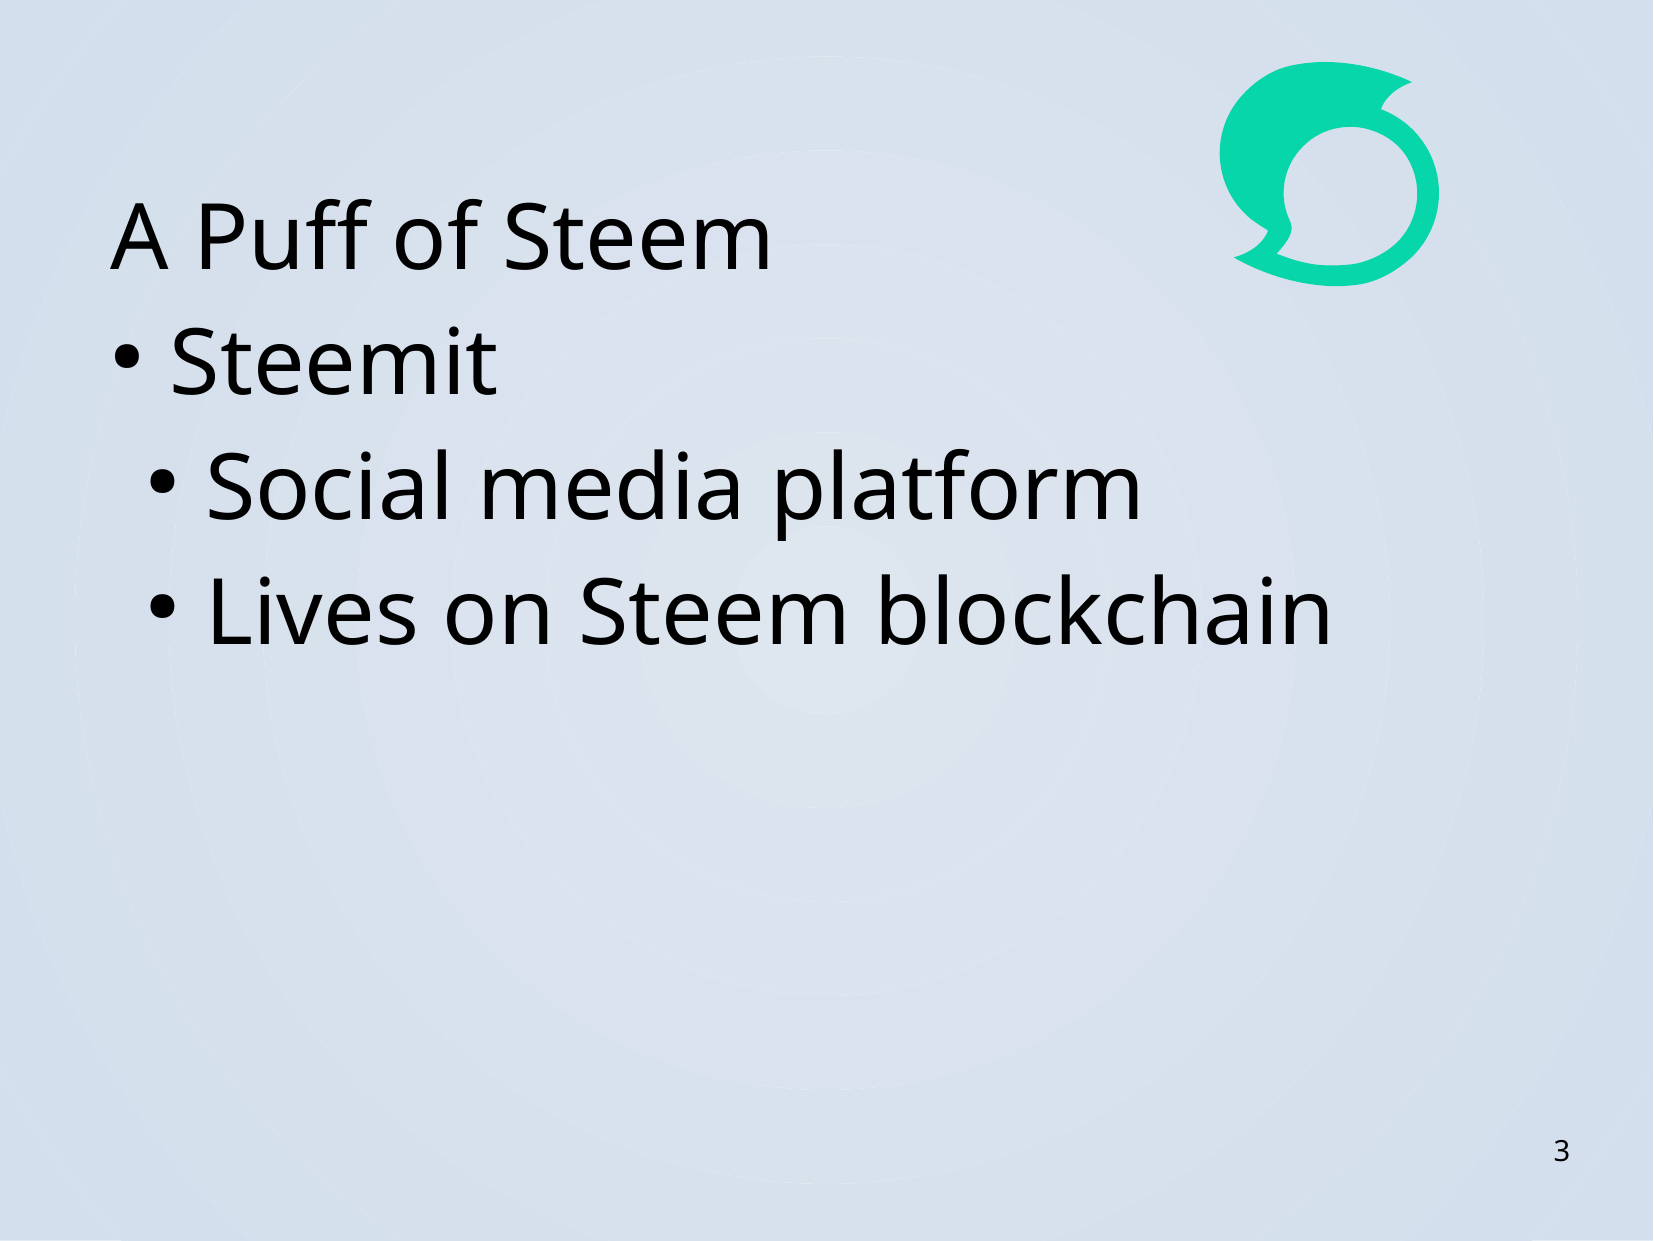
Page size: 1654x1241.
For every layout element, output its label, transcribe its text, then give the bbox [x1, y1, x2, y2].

text_box A Puff of Steem Steemit Social media platform Lives on Steem blockchain [95, 164, 1556, 1134]
picture [1212, 59, 1457, 290]
